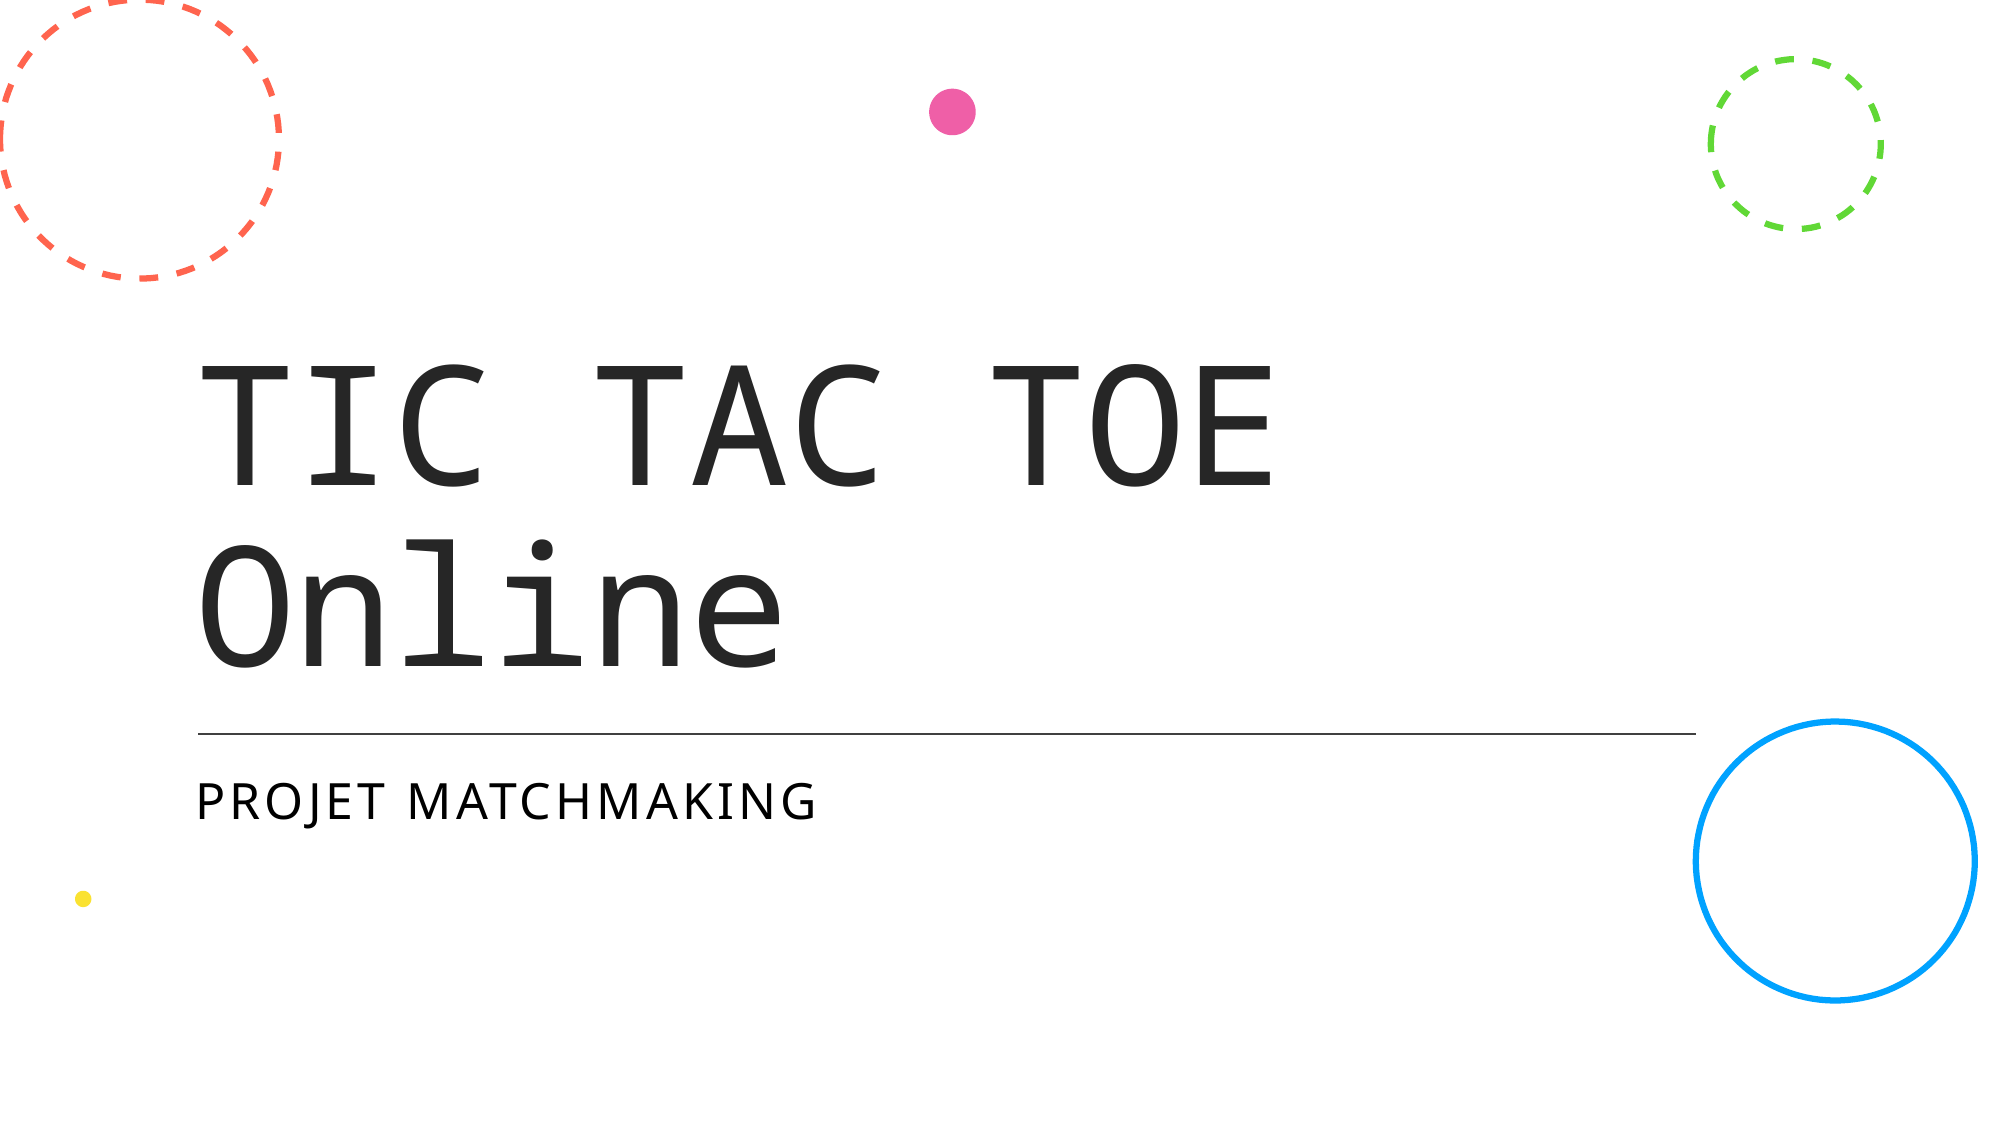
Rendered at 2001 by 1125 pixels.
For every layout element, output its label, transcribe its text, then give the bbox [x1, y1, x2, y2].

subtitle Projet matchmaking [180, 761, 1831, 950]
title TIC TAC TOE Online [180, 124, 1831, 710]
